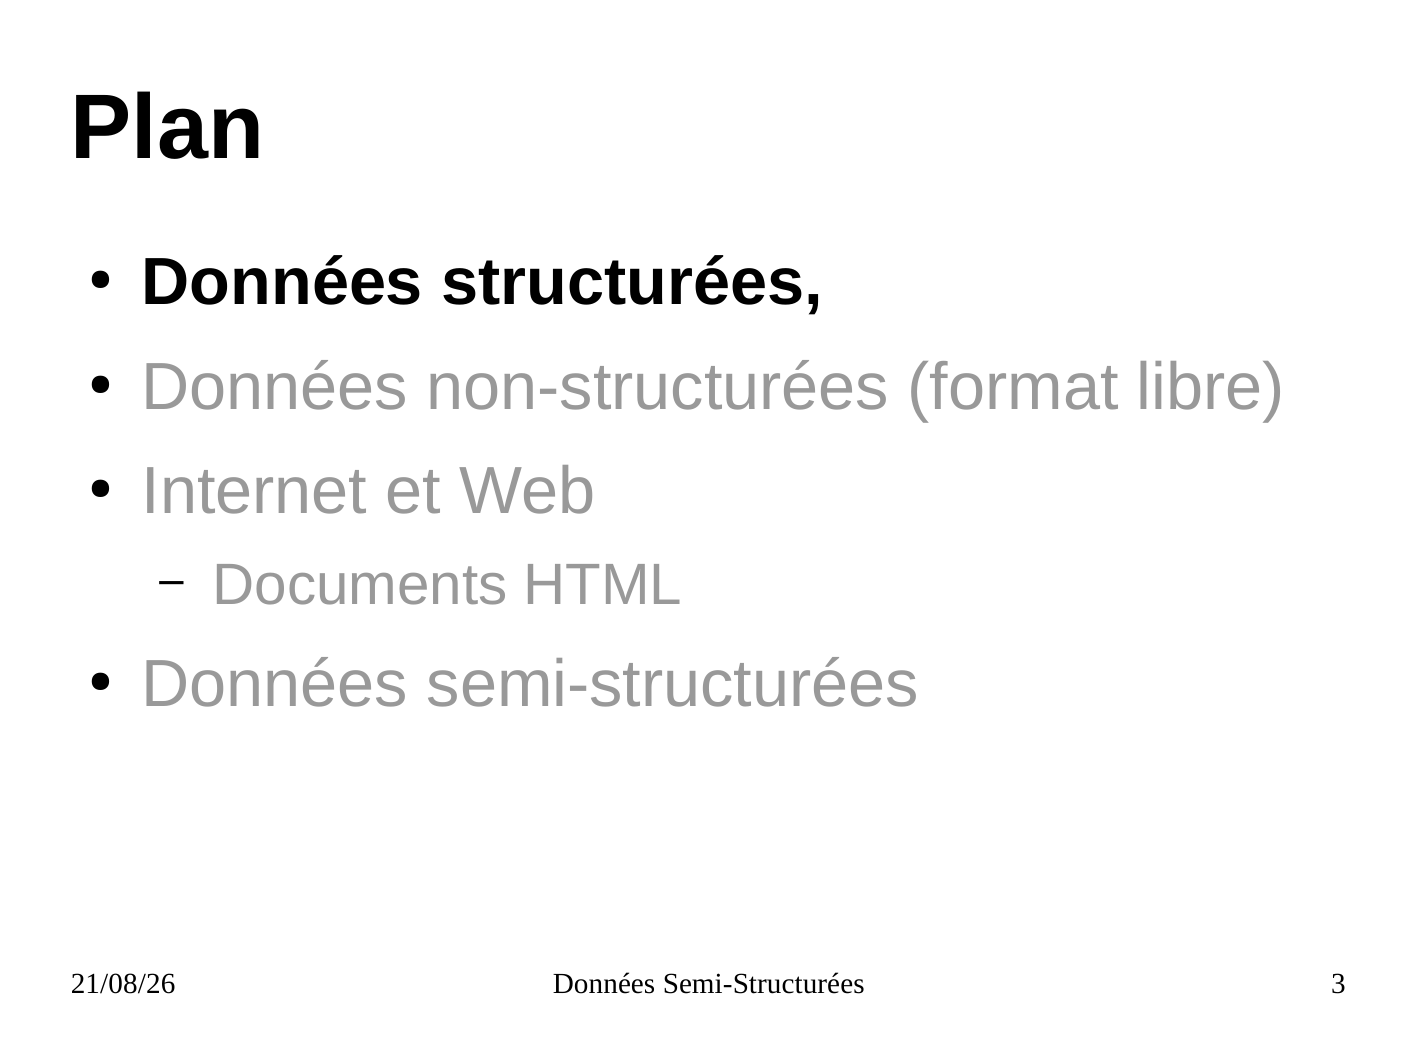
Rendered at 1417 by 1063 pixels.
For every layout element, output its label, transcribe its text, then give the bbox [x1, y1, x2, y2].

list Données structurées, Données non-structurées (format libre) Internet et Web Documents HTML Données semi-structurées [70, 244, 1346, 925]
title Plan [70, 42, 1346, 212]
